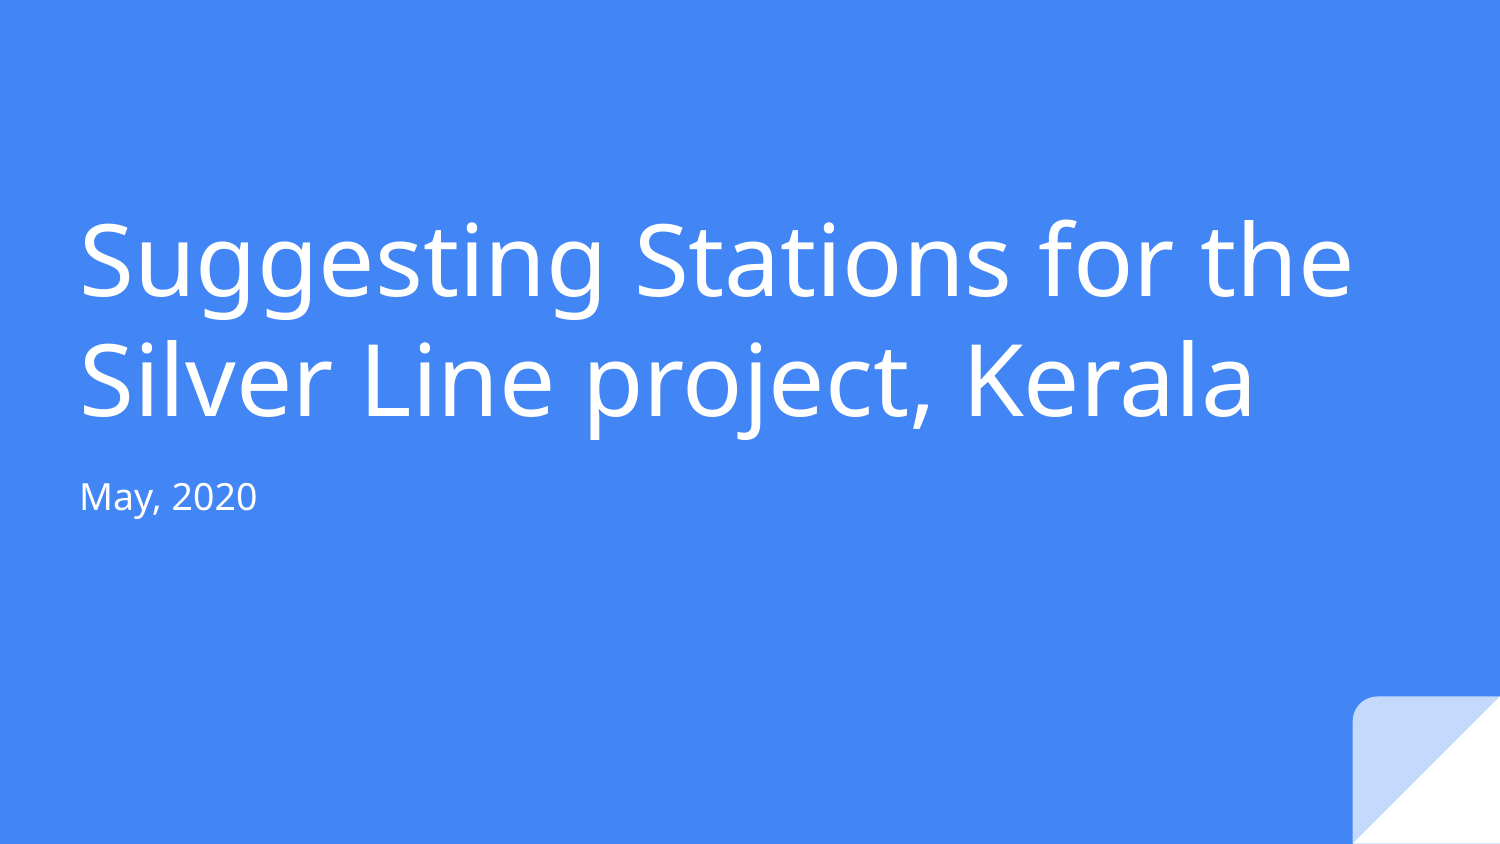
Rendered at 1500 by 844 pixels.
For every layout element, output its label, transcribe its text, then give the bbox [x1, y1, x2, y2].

title Suggesting Stations for the Silver Line project, Kerala [64, 298, 1413, 452]
subtitle May, 2020 [64, 457, 1413, 529]
